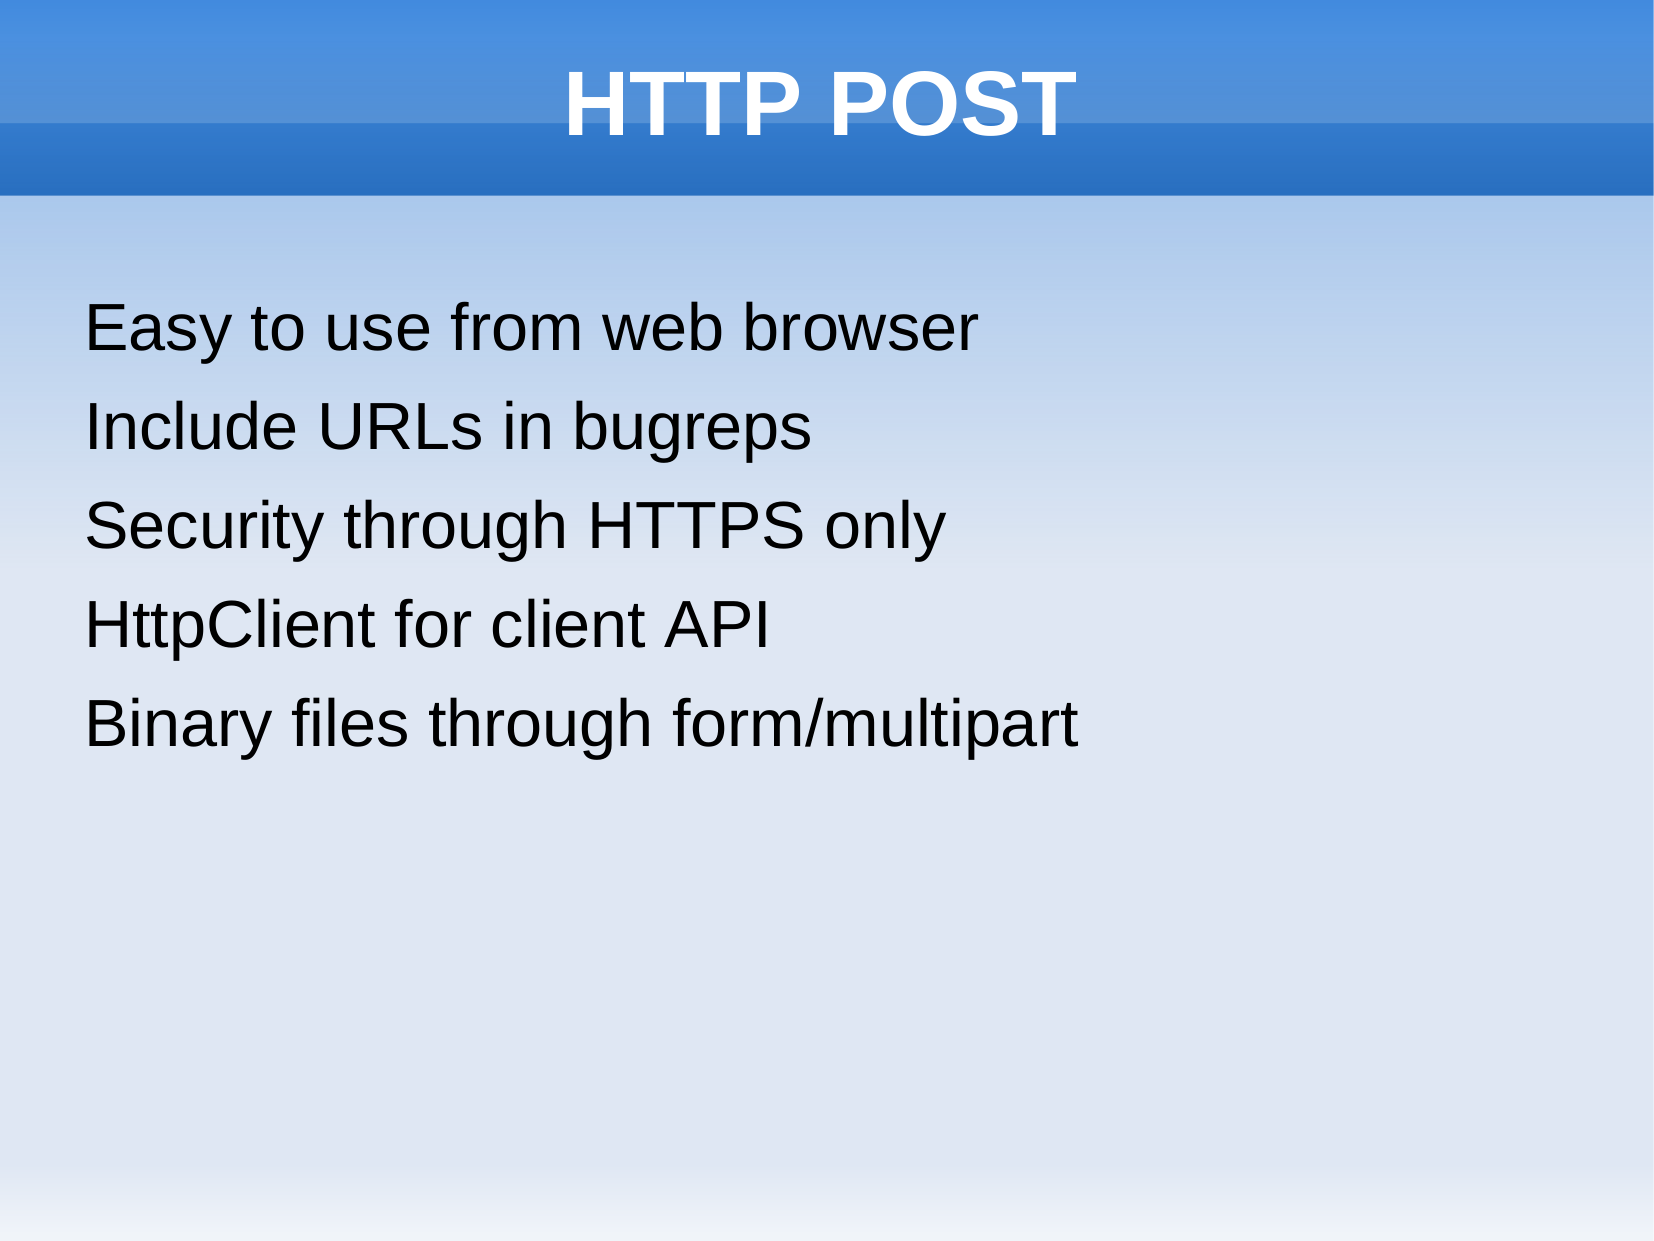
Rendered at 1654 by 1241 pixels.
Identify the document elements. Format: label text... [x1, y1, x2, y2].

list Easy to use from web browser Include URLs in bugreps Security through HTTPS only HttpClient for client API Binary files through form/multipart [82, 290, 1571, 1109]
picture [0, 0, 1654, 1241]
title HTTP POST [76, 0, 1565, 208]
